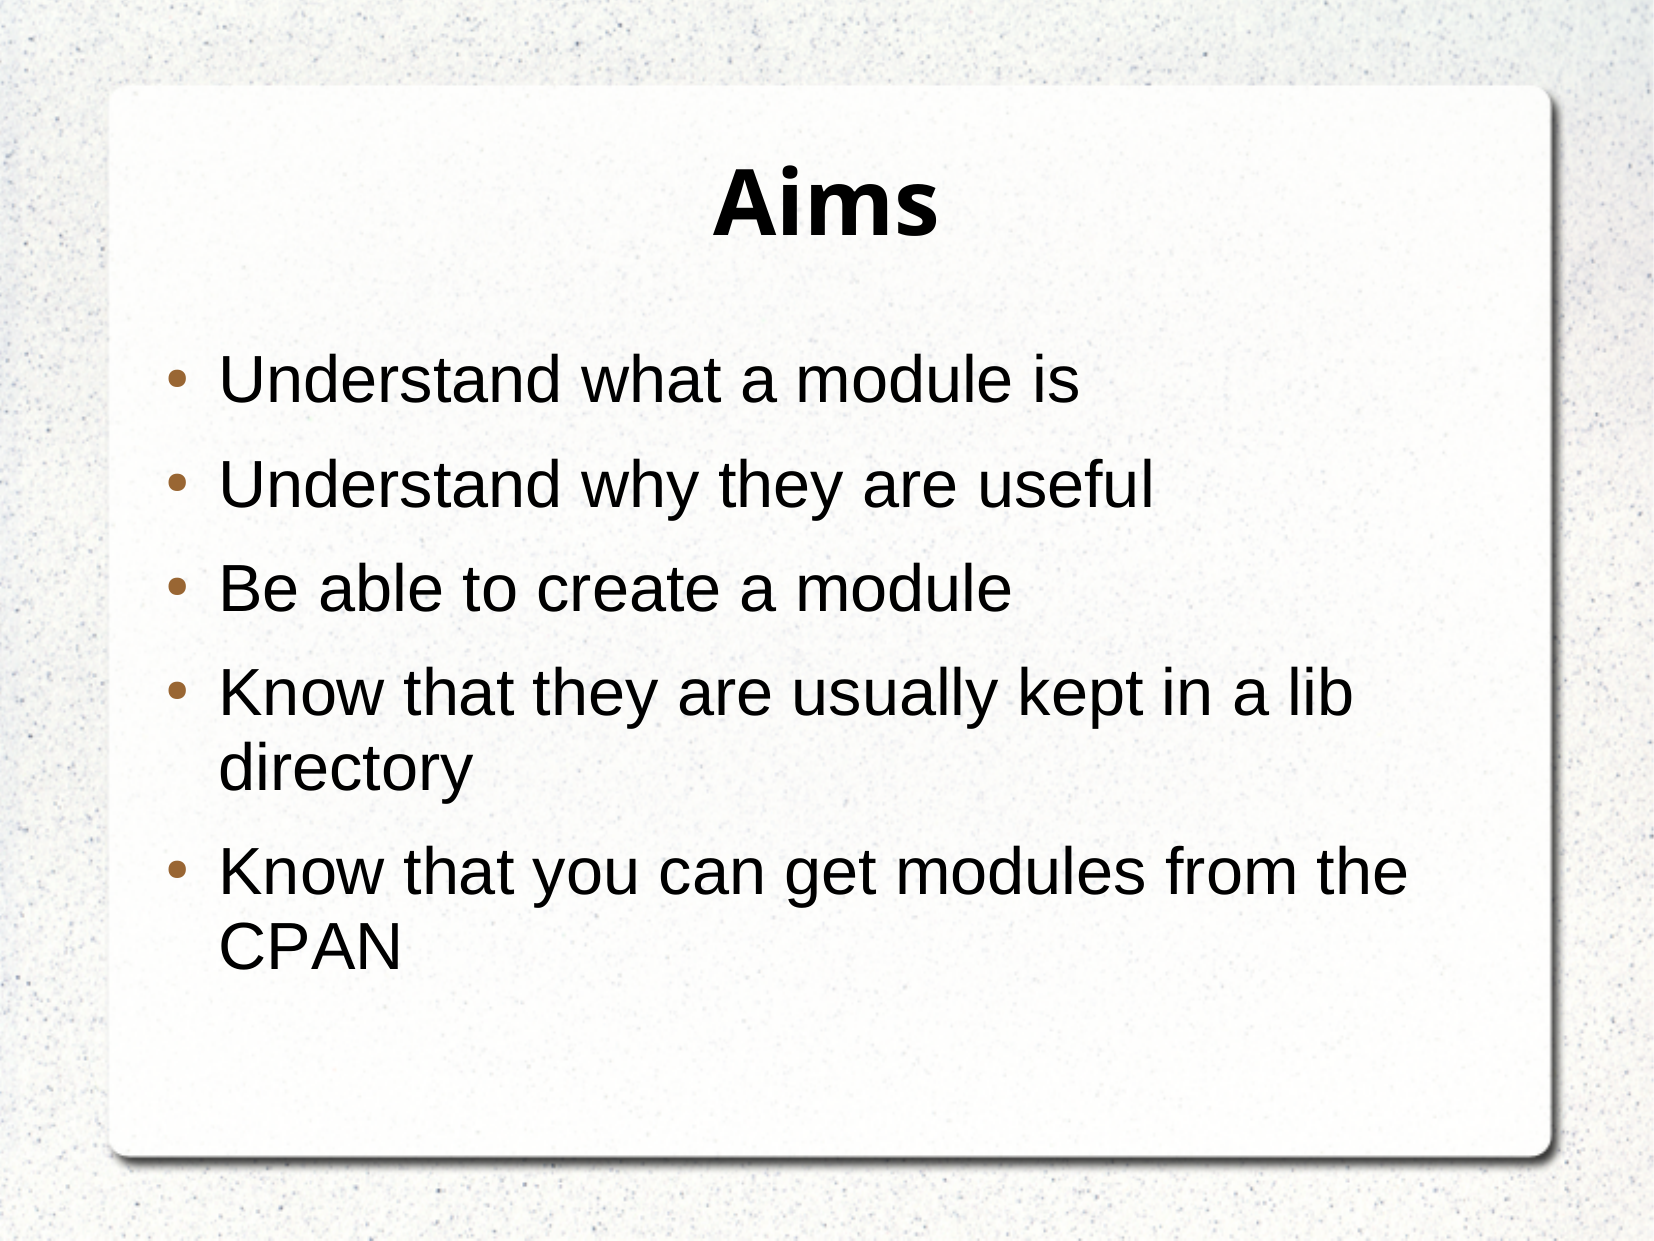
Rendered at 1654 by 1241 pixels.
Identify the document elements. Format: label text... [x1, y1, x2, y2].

picture [0, 0, 1654, 1241]
title Aims [118, 96, 1536, 304]
list Understand what a module is Understand why they are useful Be able to create a module Know that they are usually kept in a lib directory Know that you can get modules from the CPAN [147, 342, 1506, 983]
